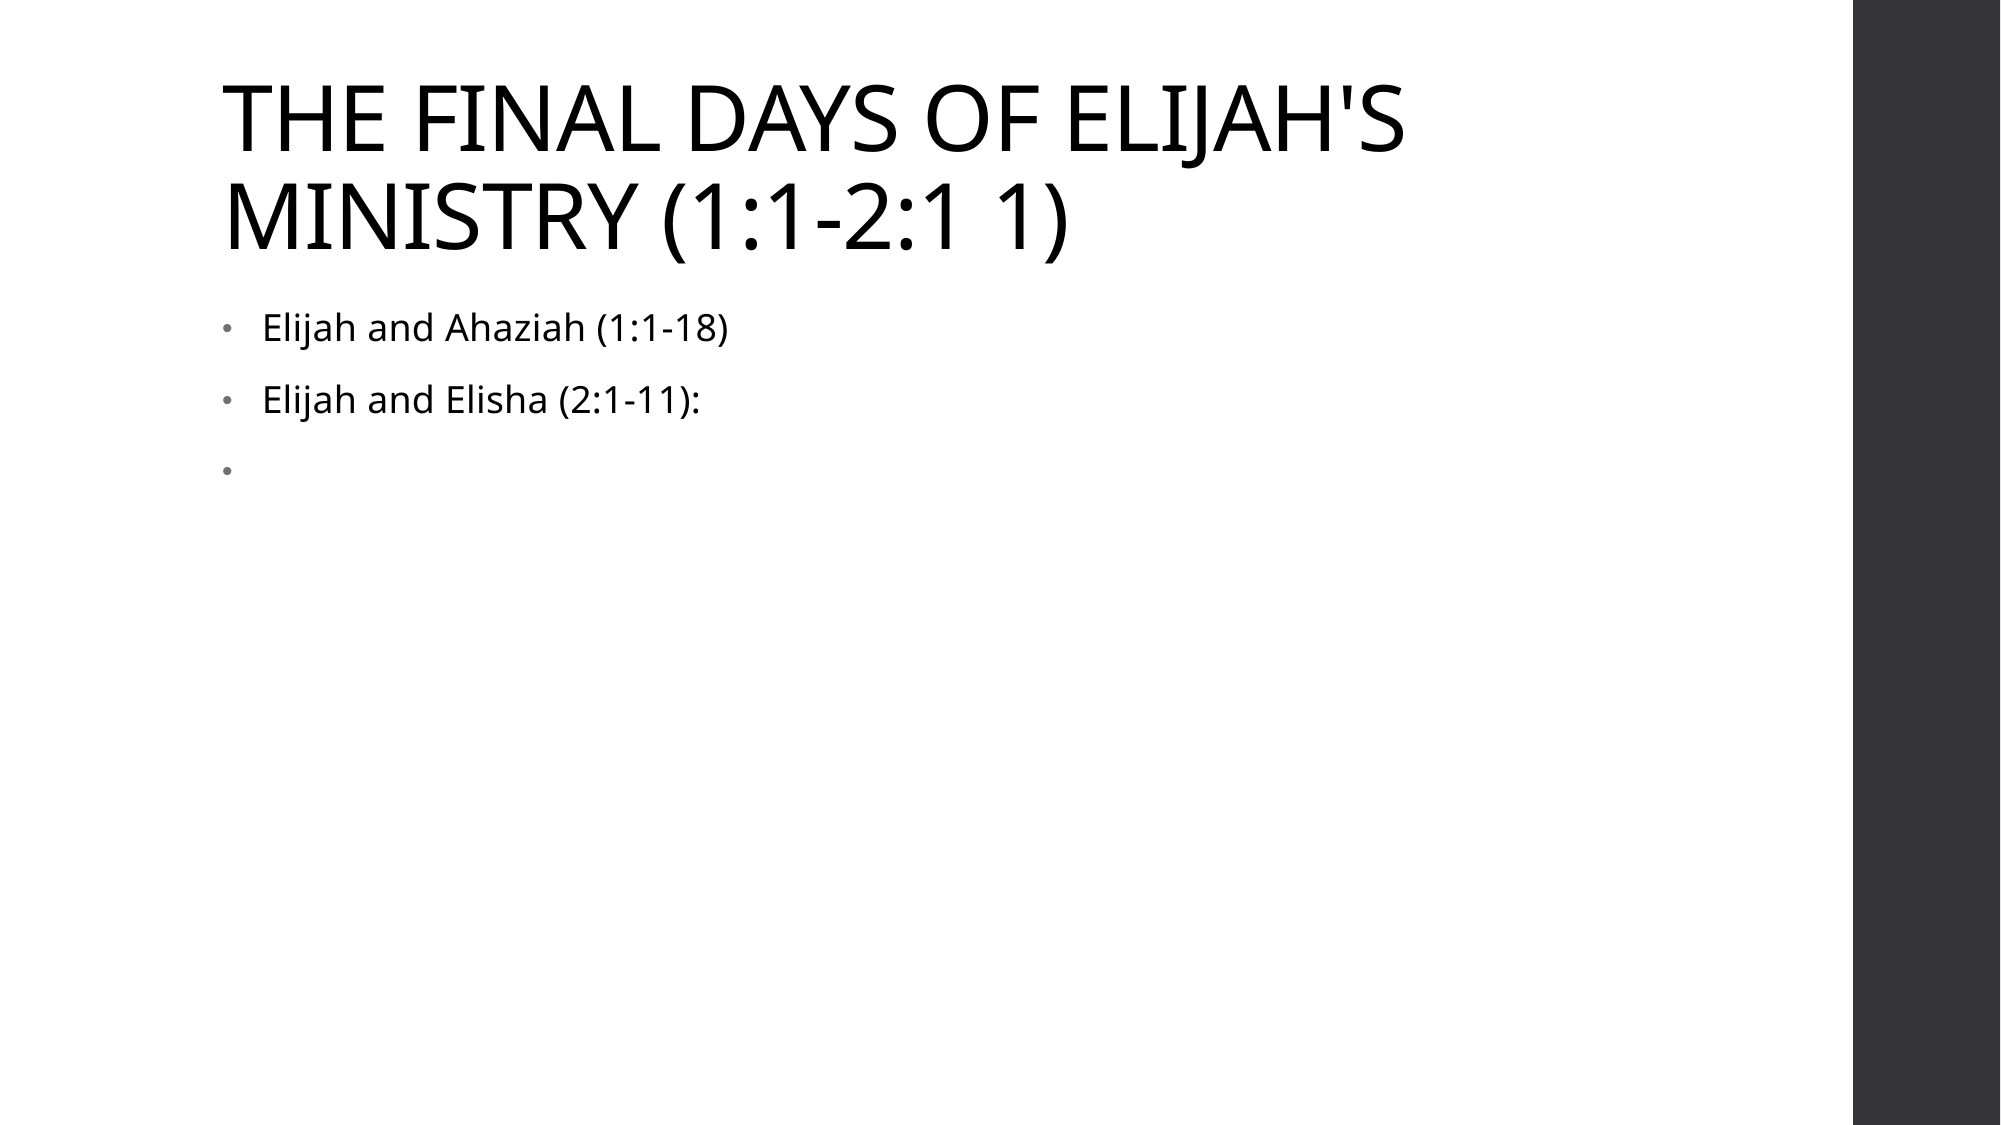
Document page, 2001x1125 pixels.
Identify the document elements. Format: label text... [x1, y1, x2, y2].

title THE FINAL DAYS OF ELIJAH'S MINISTRY (1:1-2:1 1) [206, 60, 1797, 278]
list Elijah and Ahaziah (1:1-18) Elijah and Elisha (2:1-11): [206, 299, 1617, 1014]
